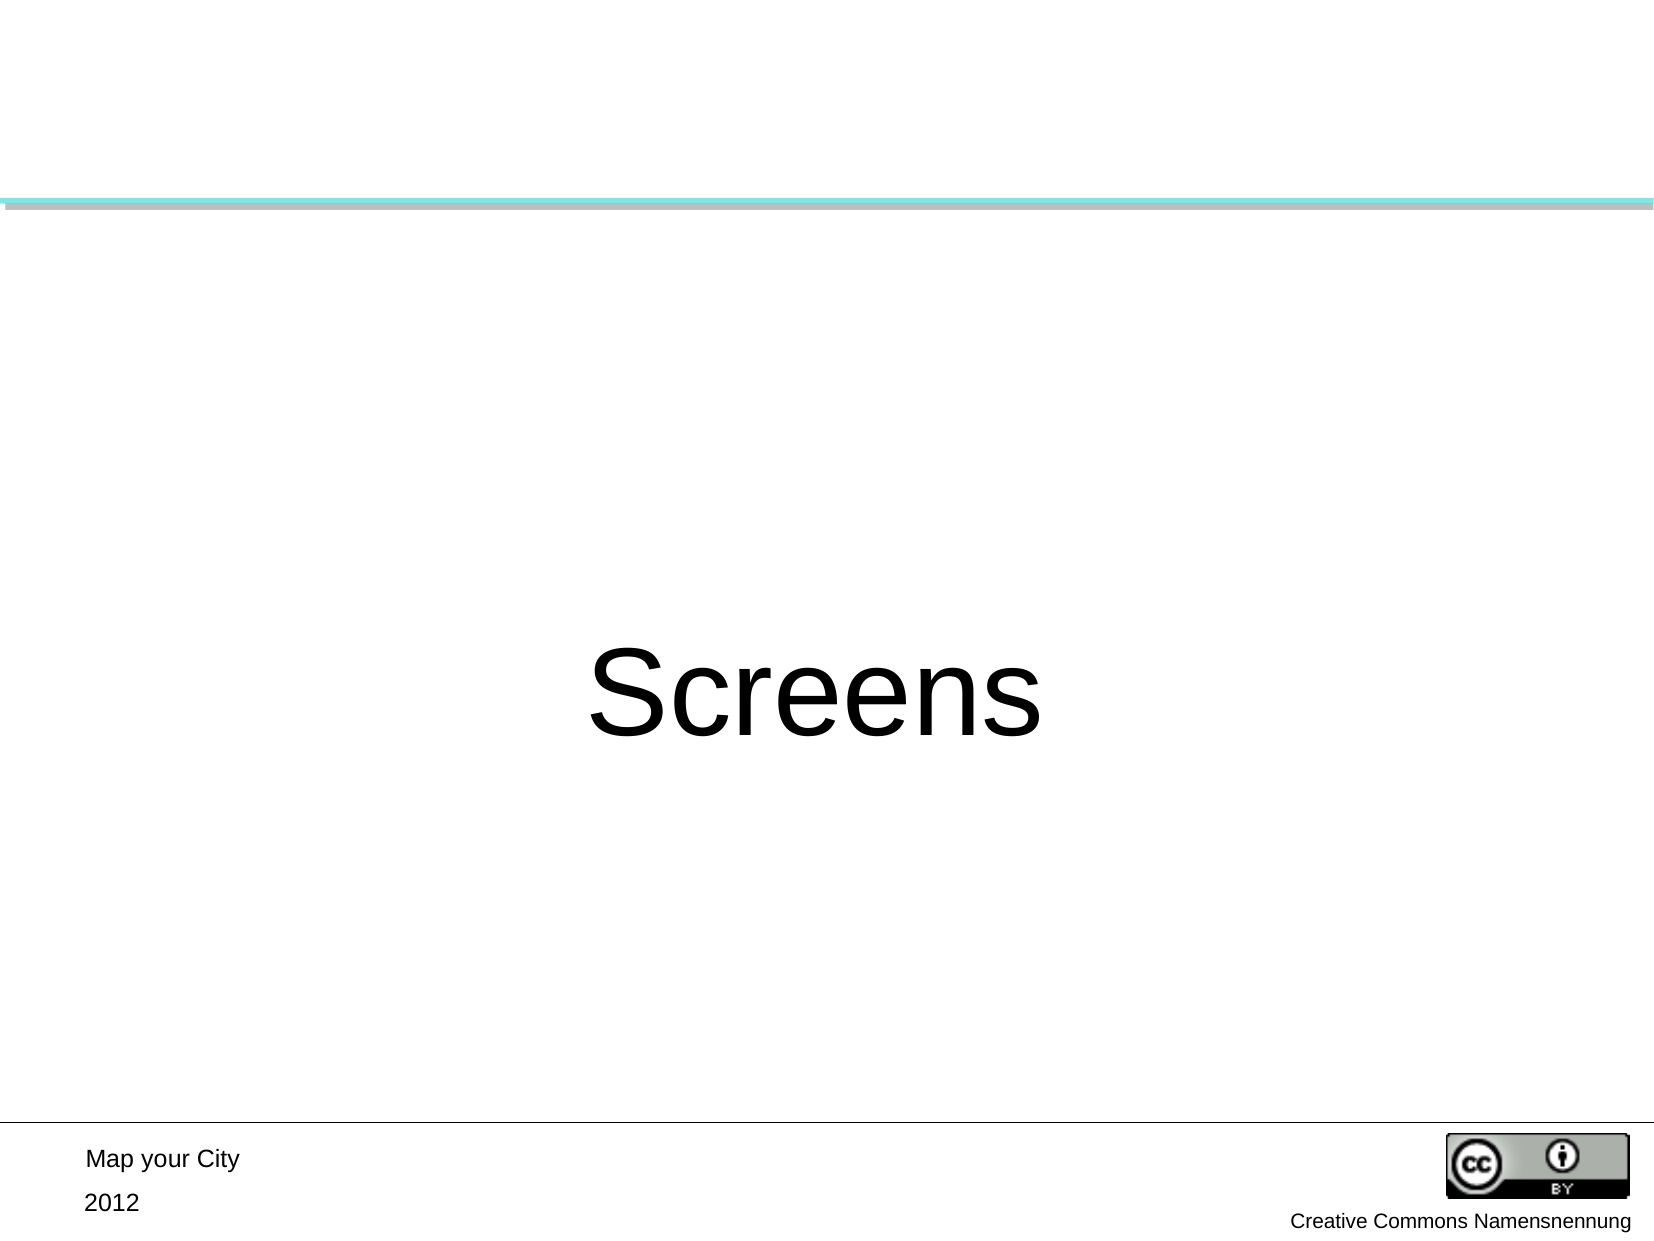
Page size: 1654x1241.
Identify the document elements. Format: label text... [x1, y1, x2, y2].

list Screens [35, 283, 1524, 1102]
text_box 2012 [69, 1181, 674, 1225]
text_box Map your City [70, 1137, 308, 1180]
picture [1446, 1133, 1630, 1199]
text_box Creative Commons Namensnennung [1275, 1202, 1654, 1241]
